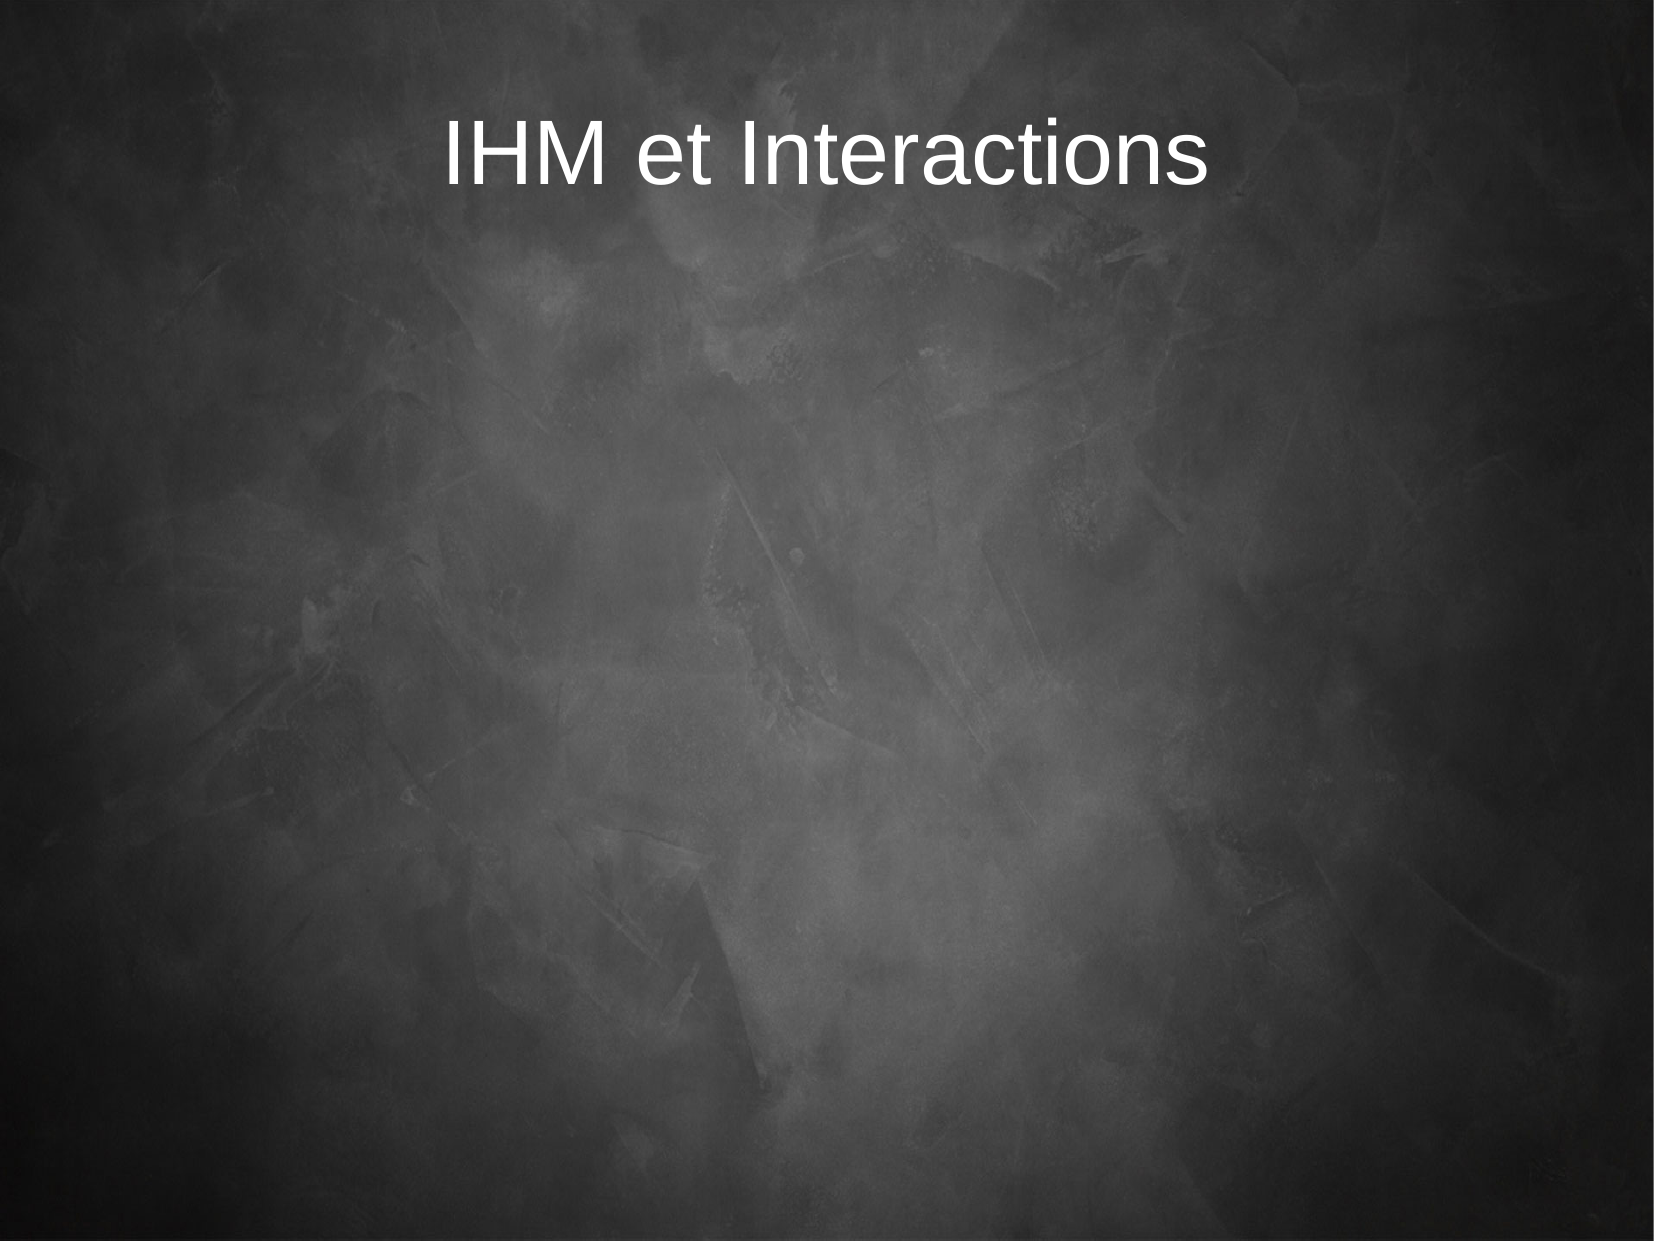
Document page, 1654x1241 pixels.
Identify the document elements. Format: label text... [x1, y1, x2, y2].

title IHM et Interactions [82, 49, 1571, 257]
picture [0, 0, 1654, 1241]
